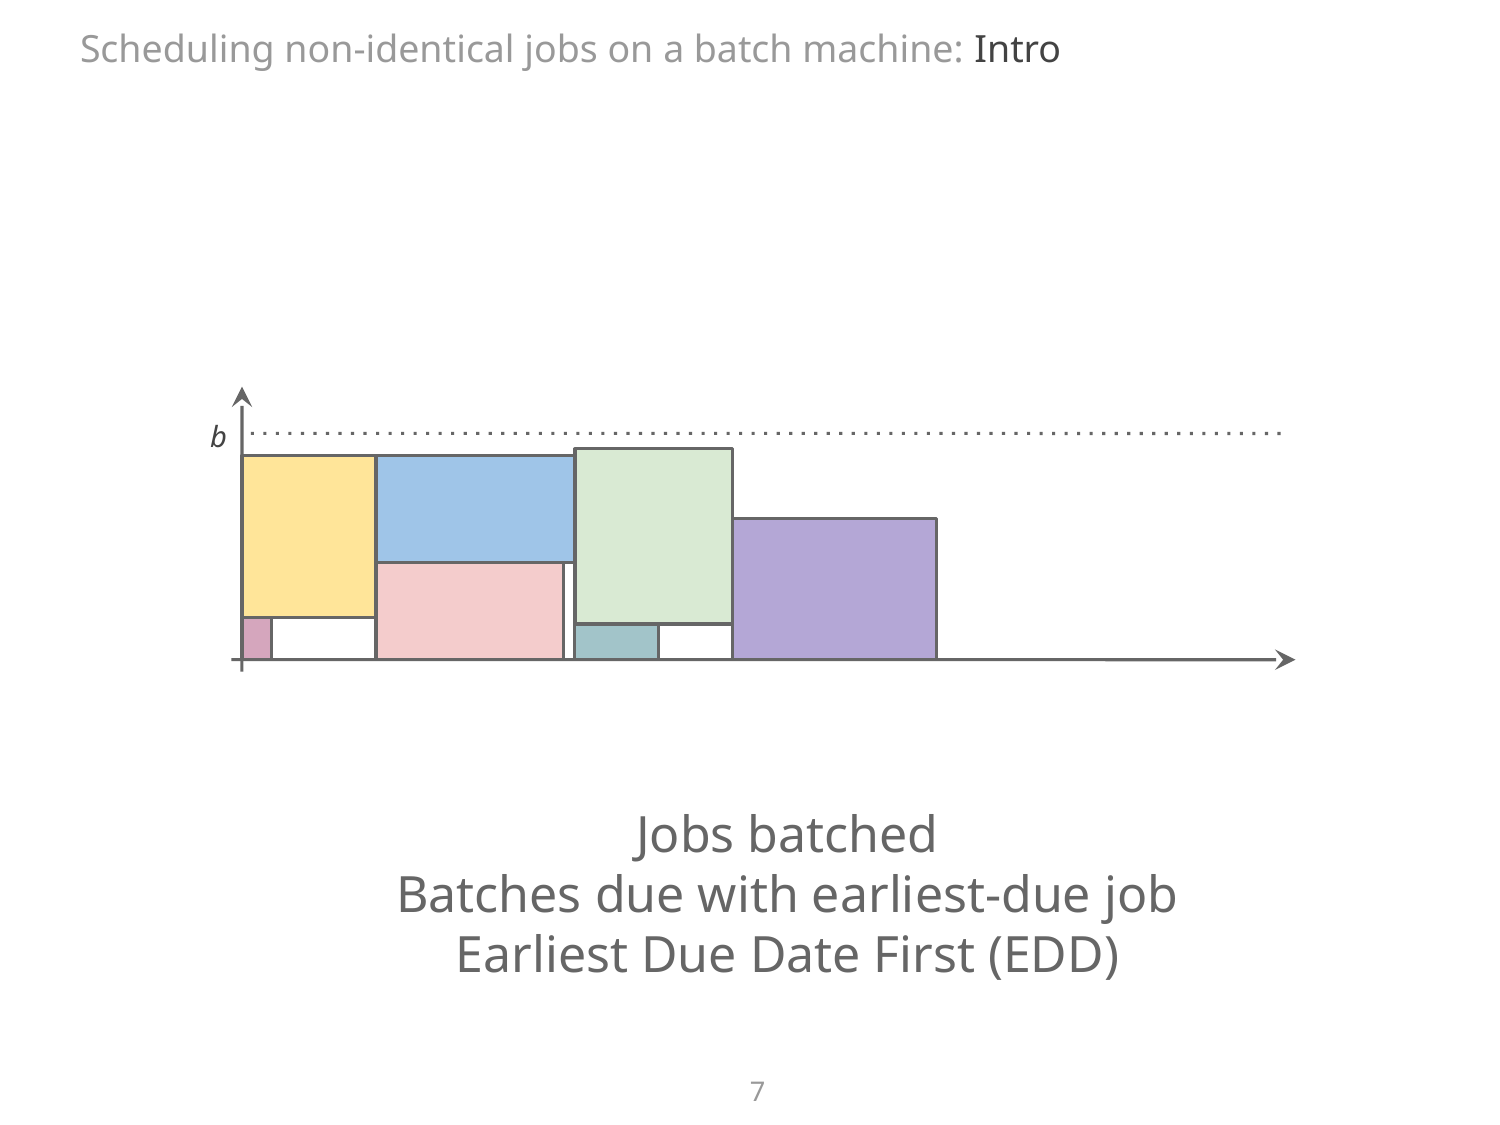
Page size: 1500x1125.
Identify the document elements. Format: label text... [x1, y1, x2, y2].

text_box Jobs batched Batches due with earliest-due job Earliest Due Date First (EDD) [375, 786, 1201, 1096]
text_box [244, 448, 937, 660]
text_box b [137, 386, 242, 481]
title Scheduling non-identical jobs on a batch machine: Intro [27, 13, 1399, 85]
